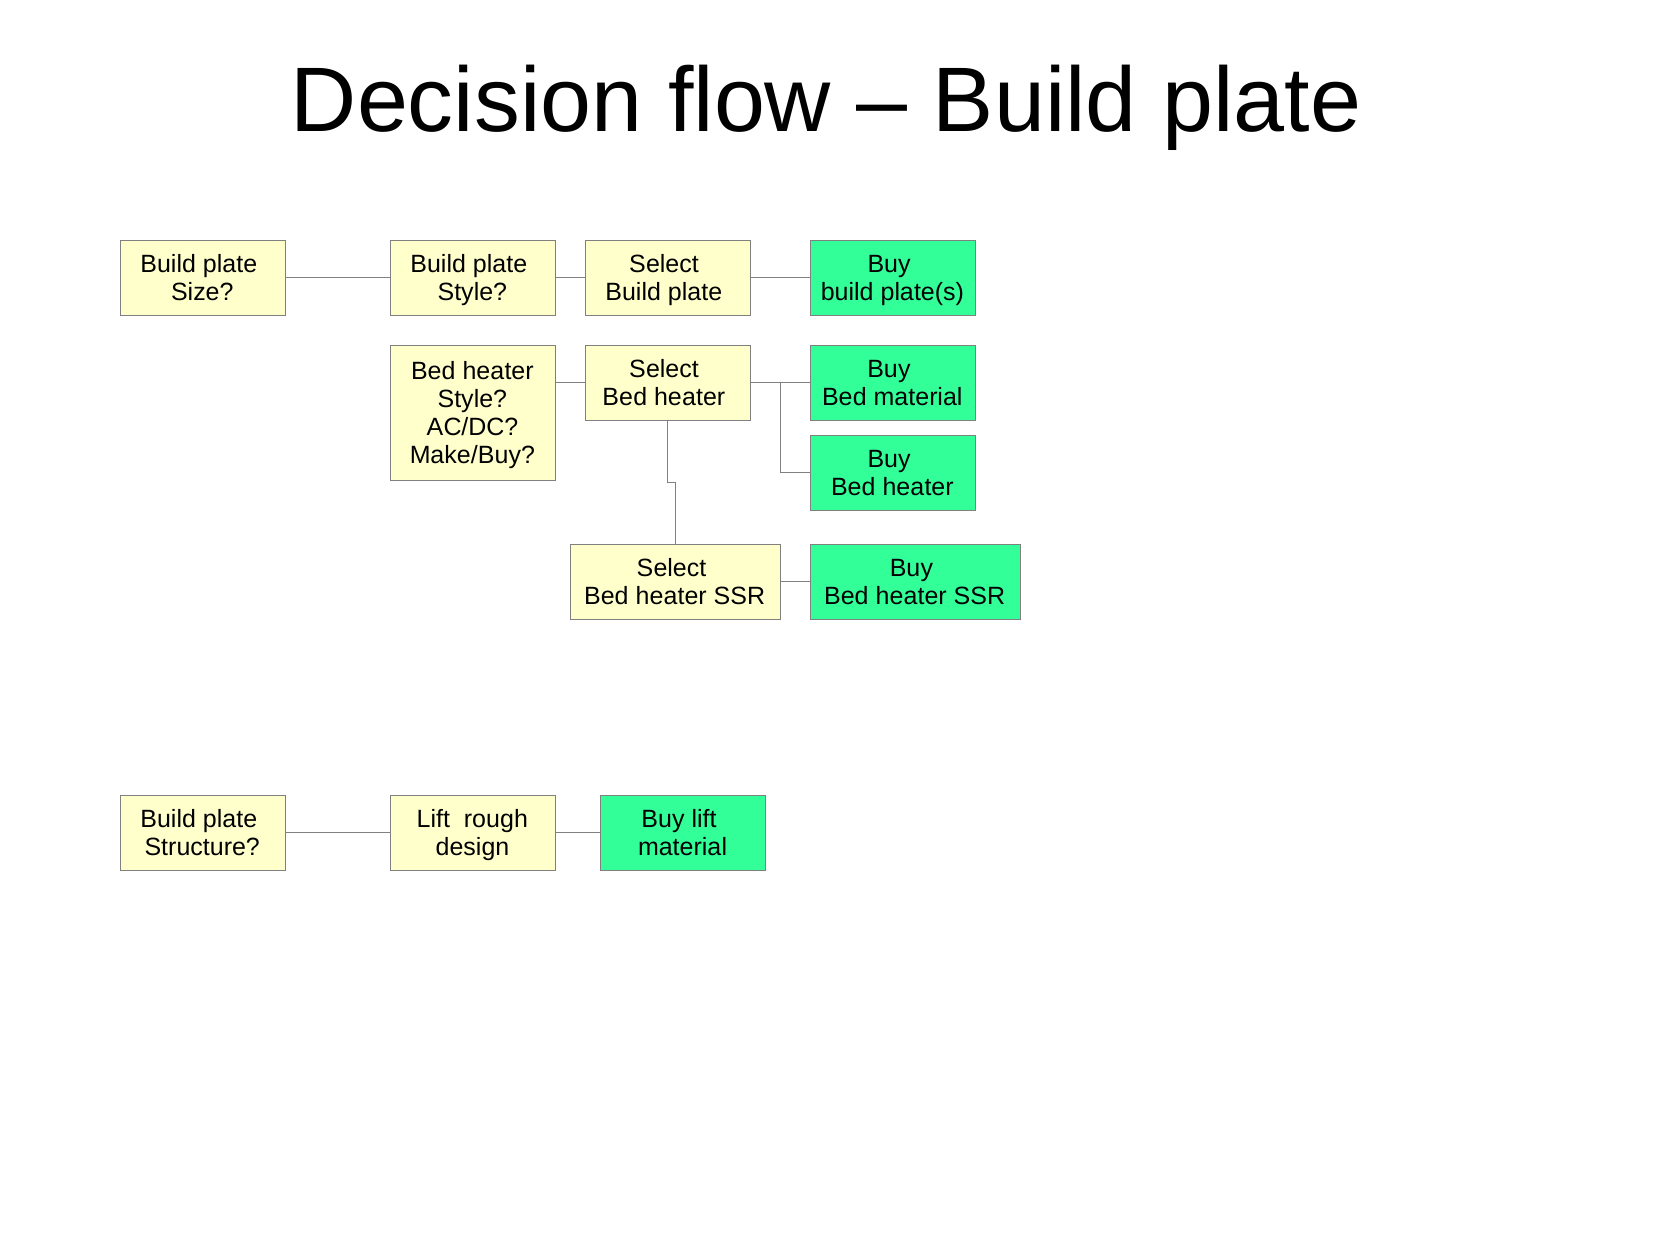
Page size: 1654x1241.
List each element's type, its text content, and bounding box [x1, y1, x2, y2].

text_box Buy Bed heater SSR [810, 544, 1021, 620]
text_box Buy lift material [600, 795, 766, 871]
text_box Select Build plate [585, 240, 751, 316]
text_box Select Bed heater SSR [570, 544, 781, 620]
text_box Buy build plate(s) [810, 240, 976, 316]
text_box Lift rough design [390, 795, 556, 871]
text_box Buy Bed material [810, 345, 976, 421]
text_box Build plate Structure? [120, 795, 286, 871]
text_box Buy Bed heater [810, 435, 976, 511]
title Decision flow – Build plate [82, 48, 1571, 152]
text_box Build plate Style? [390, 240, 556, 316]
text_box Bed heater Style? AC/DC? Make/Buy? [390, 345, 556, 481]
text_box Build plate Size? [120, 240, 286, 316]
text_box Select Bed heater [585, 345, 751, 421]
